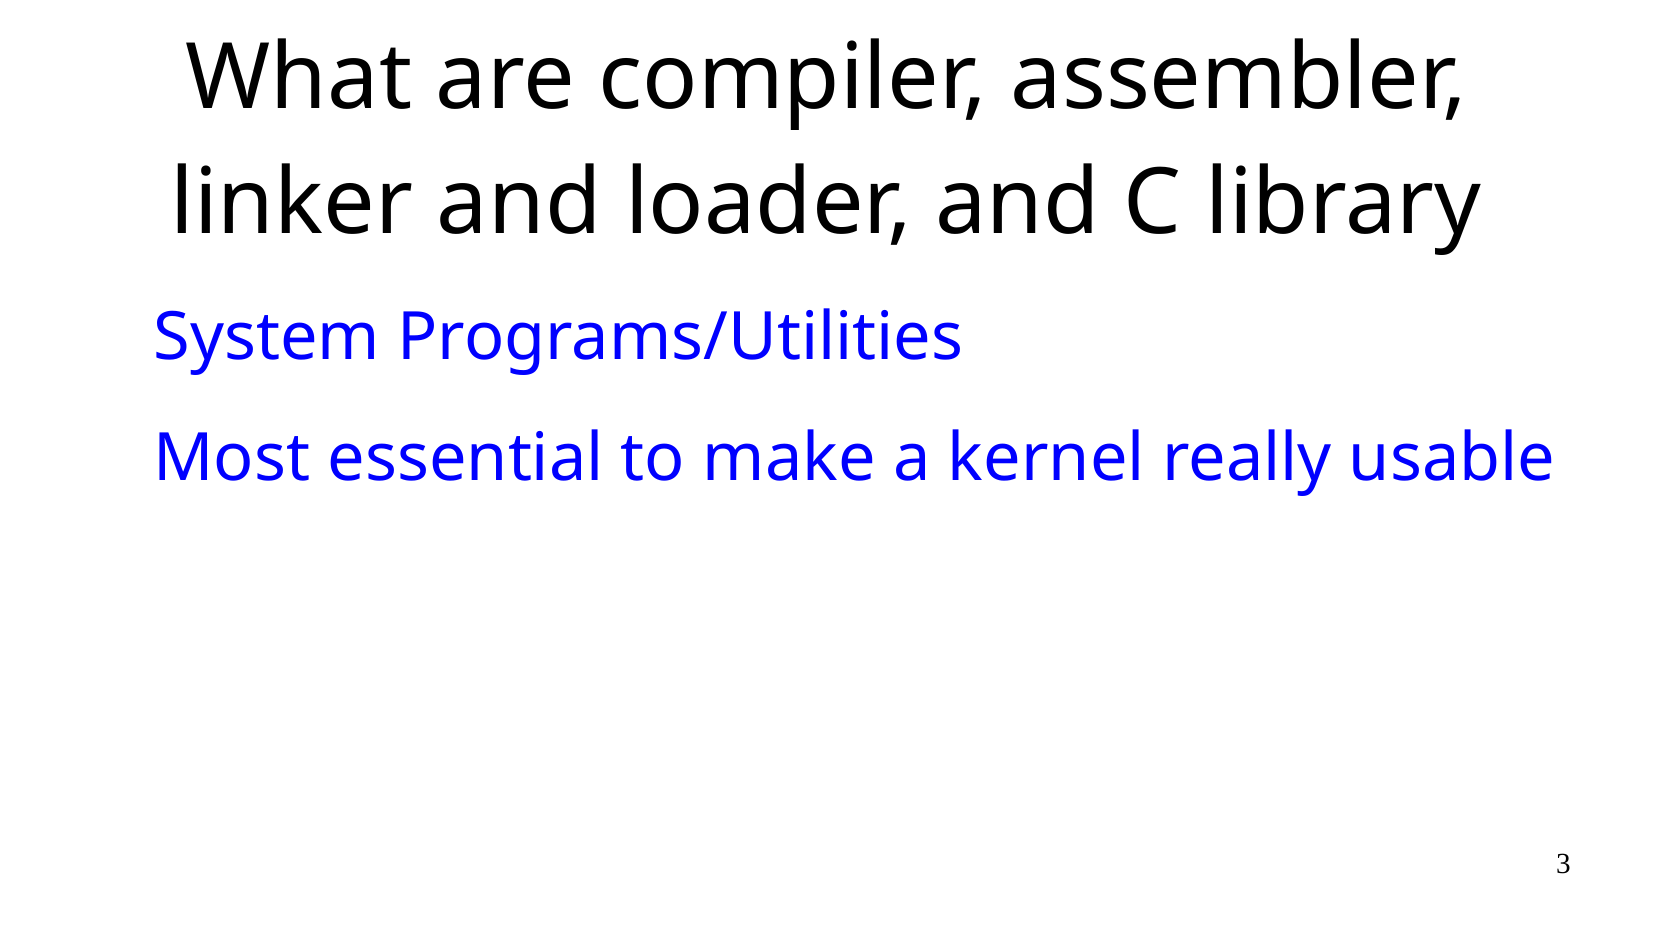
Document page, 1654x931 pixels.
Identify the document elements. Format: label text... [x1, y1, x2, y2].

title What are compiler, assembler, linker and loader, and C library [59, 43, 1595, 227]
list System Programs/Utilities Most essential to make a kernel really usable [82, 288, 1571, 828]
